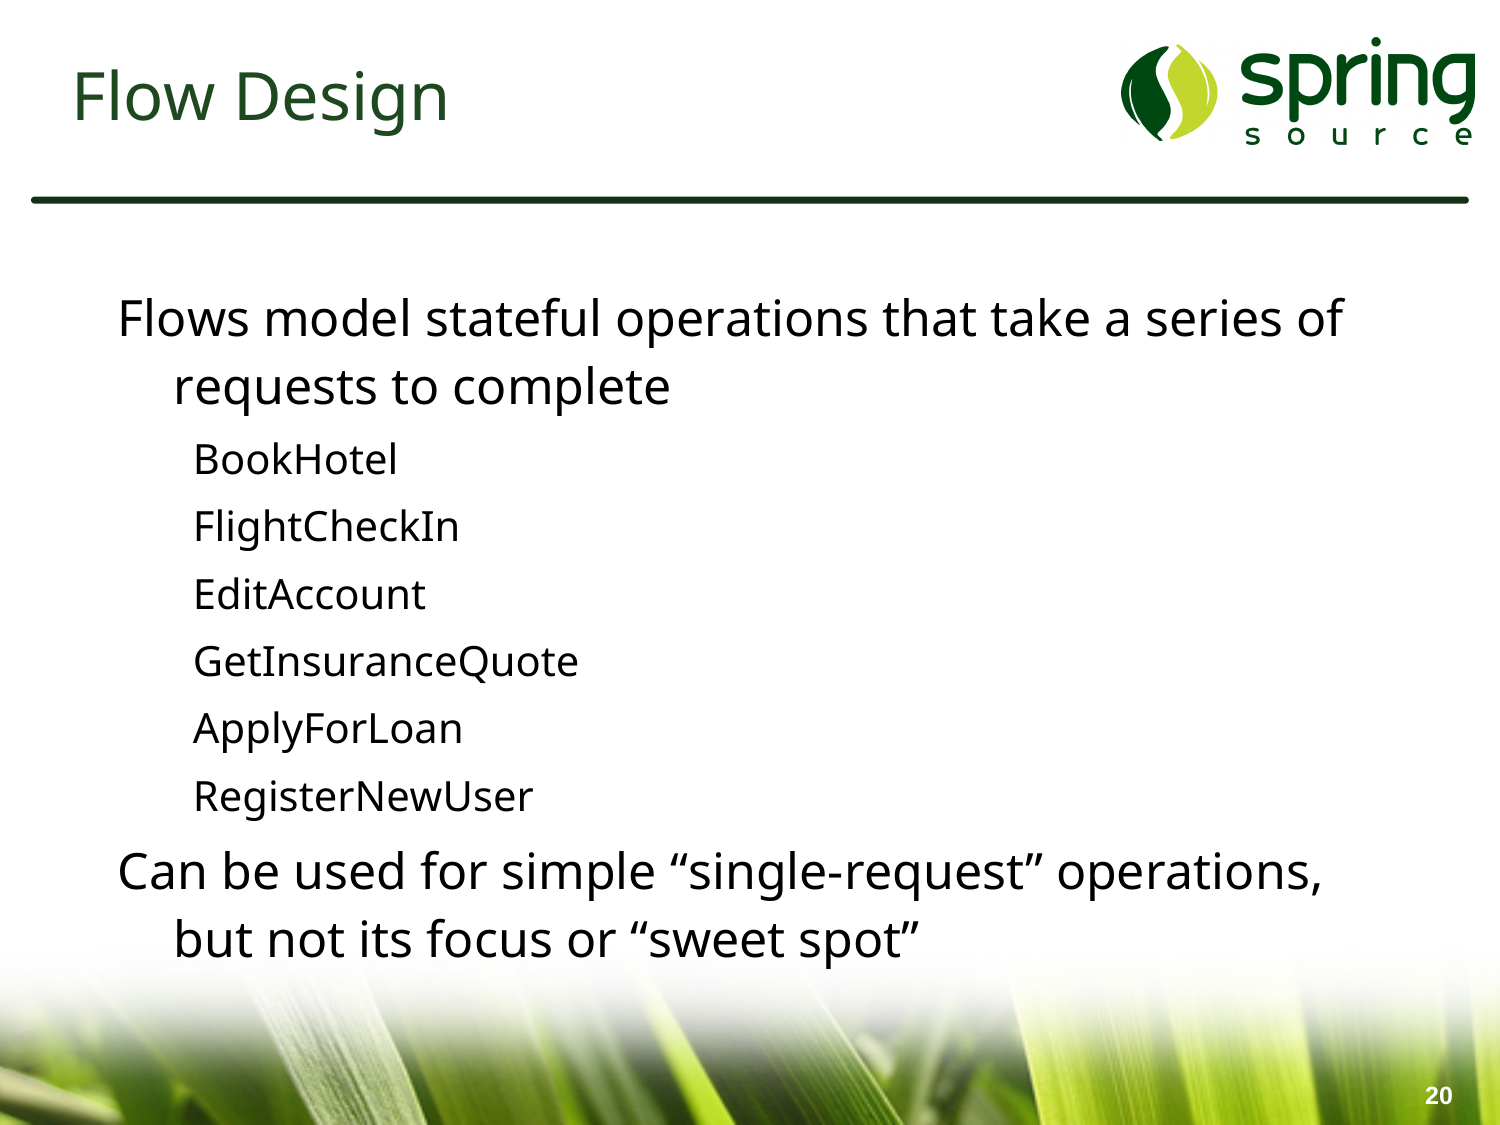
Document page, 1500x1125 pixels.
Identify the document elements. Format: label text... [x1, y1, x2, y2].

picture [0, 944, 1500, 1125]
picture [304, 944, 320, 954]
picture [506, 944, 520, 954]
picture [831, 944, 845, 954]
picture [450, 944, 466, 954]
picture [212, 944, 226, 954]
list Flows model stateful operations that take a series of requests to complete BookHotel FlightCheckIn EditAccount GetInsuranceQuote ApplyForLoan RegisterNewUser Can be used for simple “single-request” operations, but not its focus or “sweet spot” [103, 275, 1394, 938]
picture [1121, 37, 1475, 145]
picture [573, 944, 589, 954]
picture [182, 944, 196, 954]
title Flow Design [56, 13, 1089, 176]
picture [860, 944, 876, 954]
